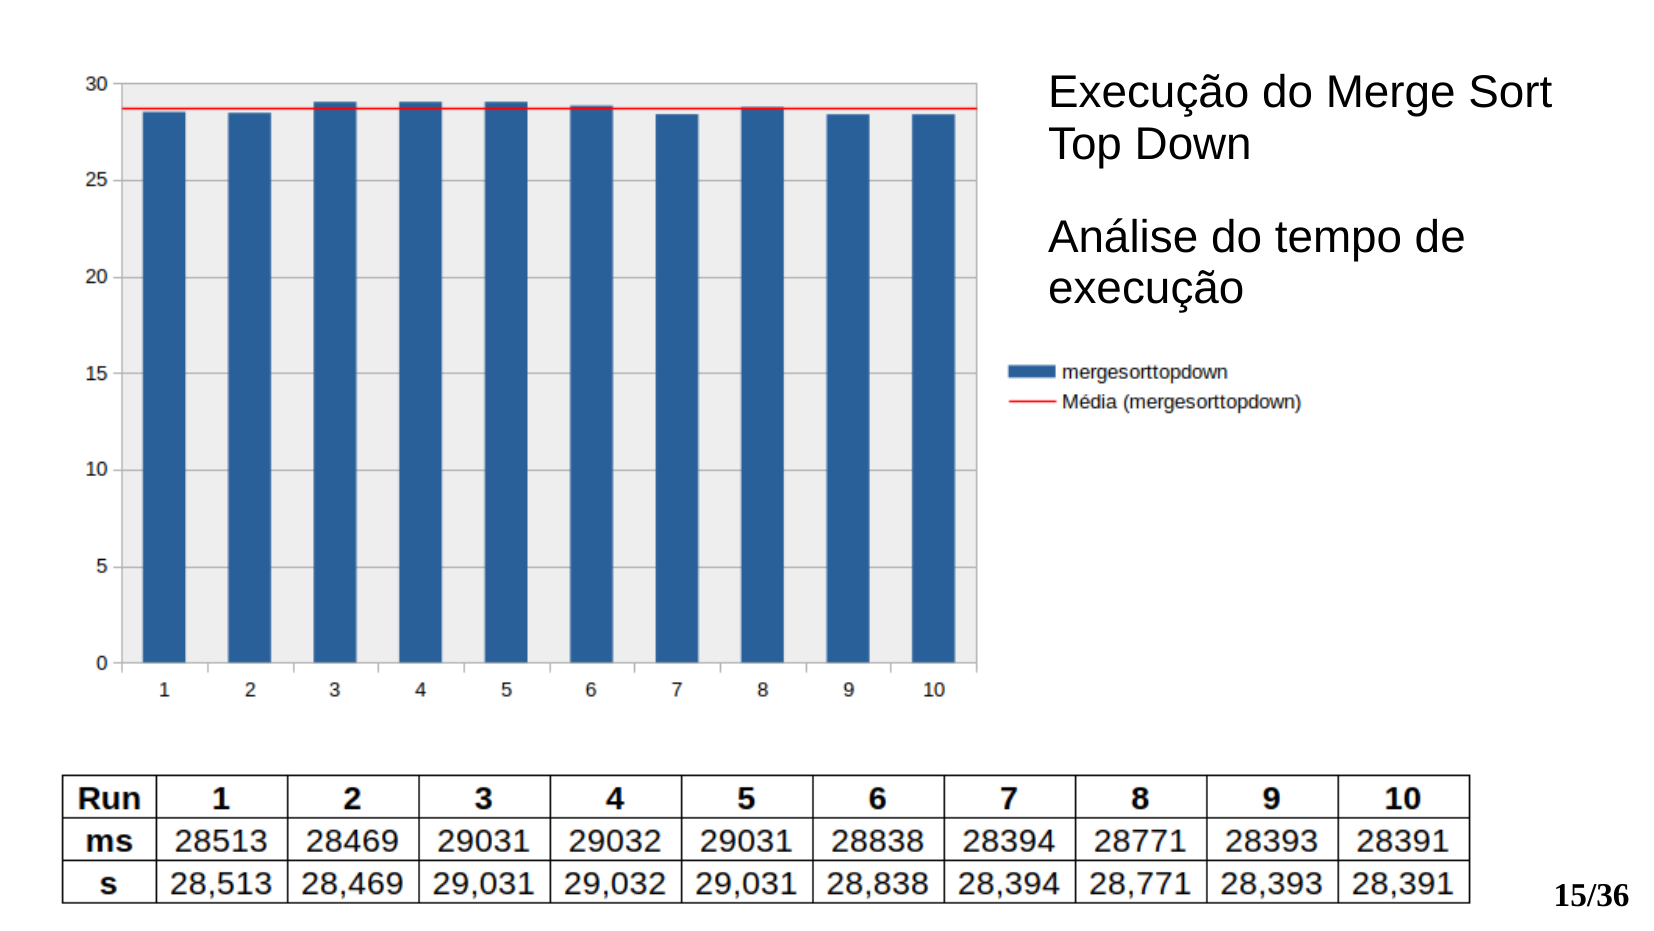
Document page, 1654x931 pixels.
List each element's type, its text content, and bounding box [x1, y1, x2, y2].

text_box Execução do Merge Sort Top Down Análise do tempo de execução [1033, 59, 1595, 321]
picture [59, 767, 1480, 915]
picture [59, 58, 1320, 714]
